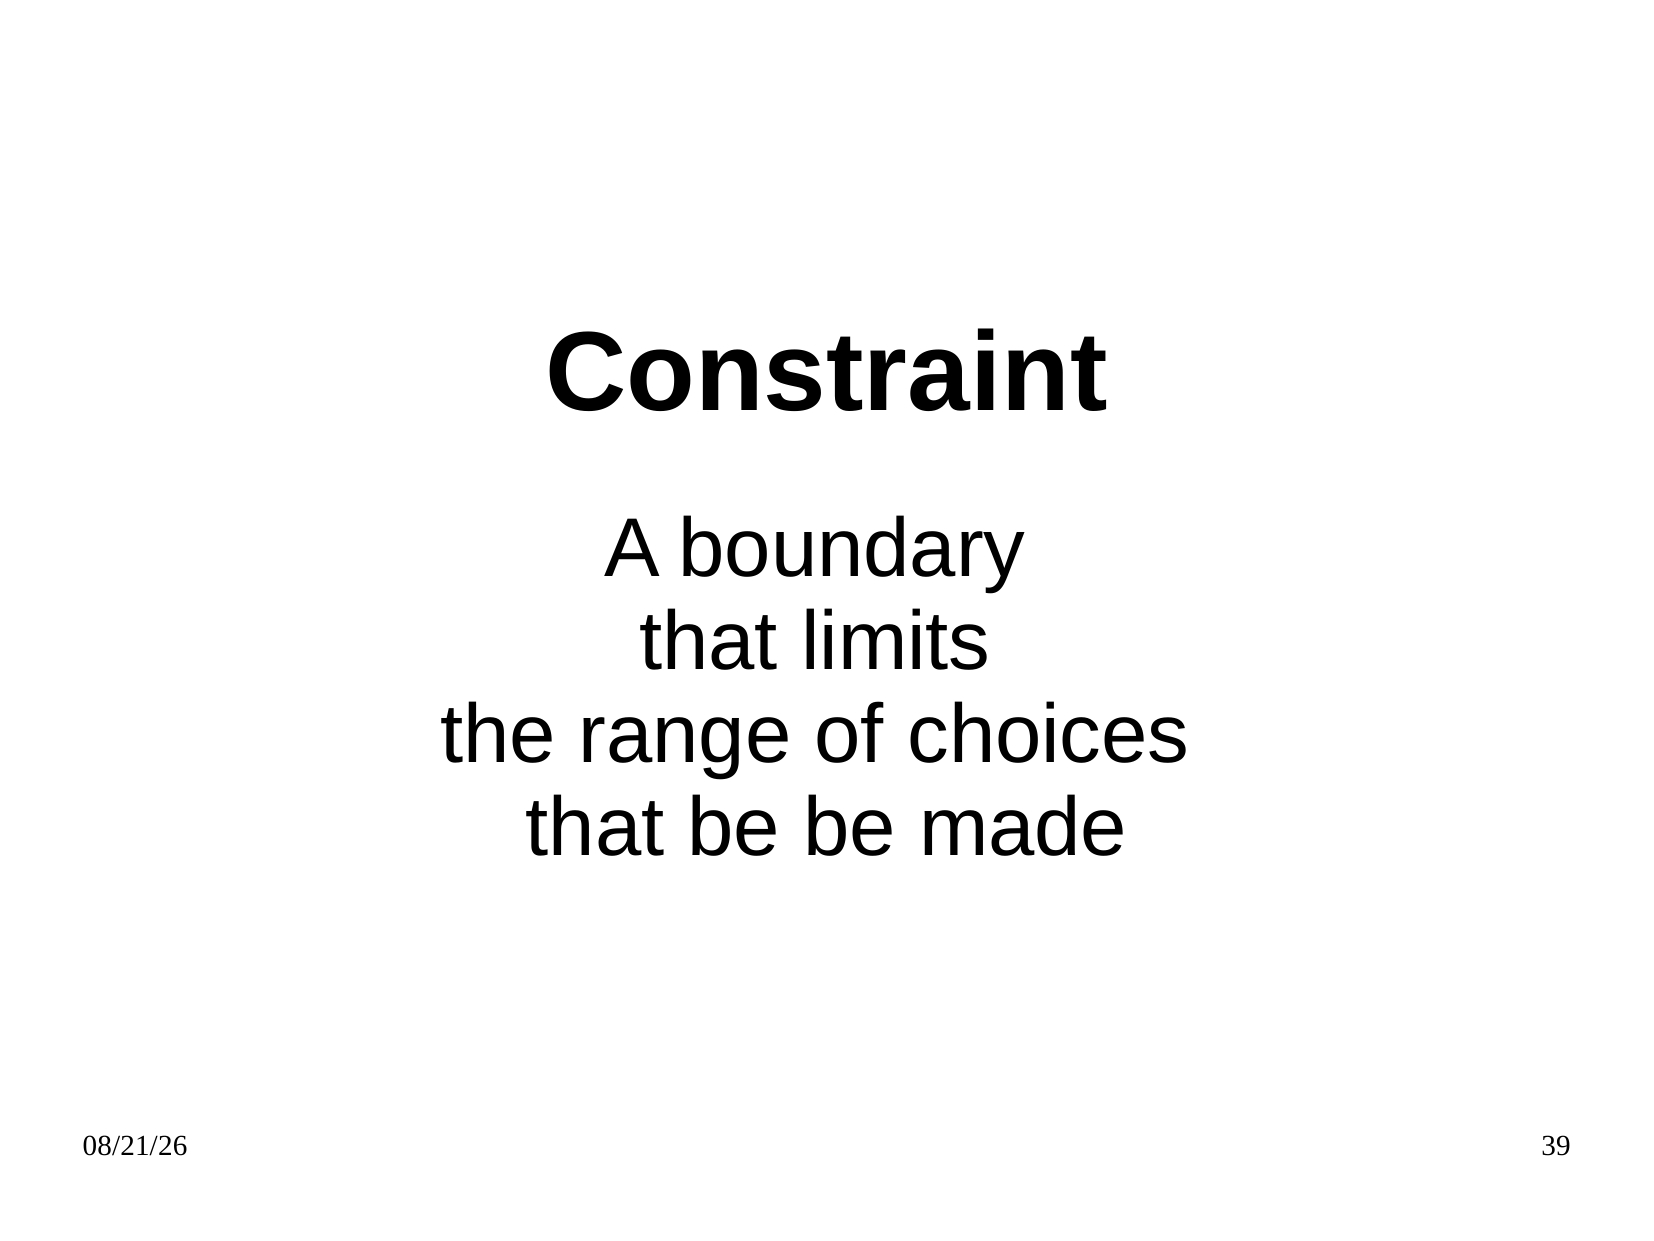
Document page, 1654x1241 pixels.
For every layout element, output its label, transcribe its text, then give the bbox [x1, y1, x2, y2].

subtitle A boundary that limits the range of choices that be be made [82, 500, 1571, 873]
title Constraint [82, 267, 1571, 476]
